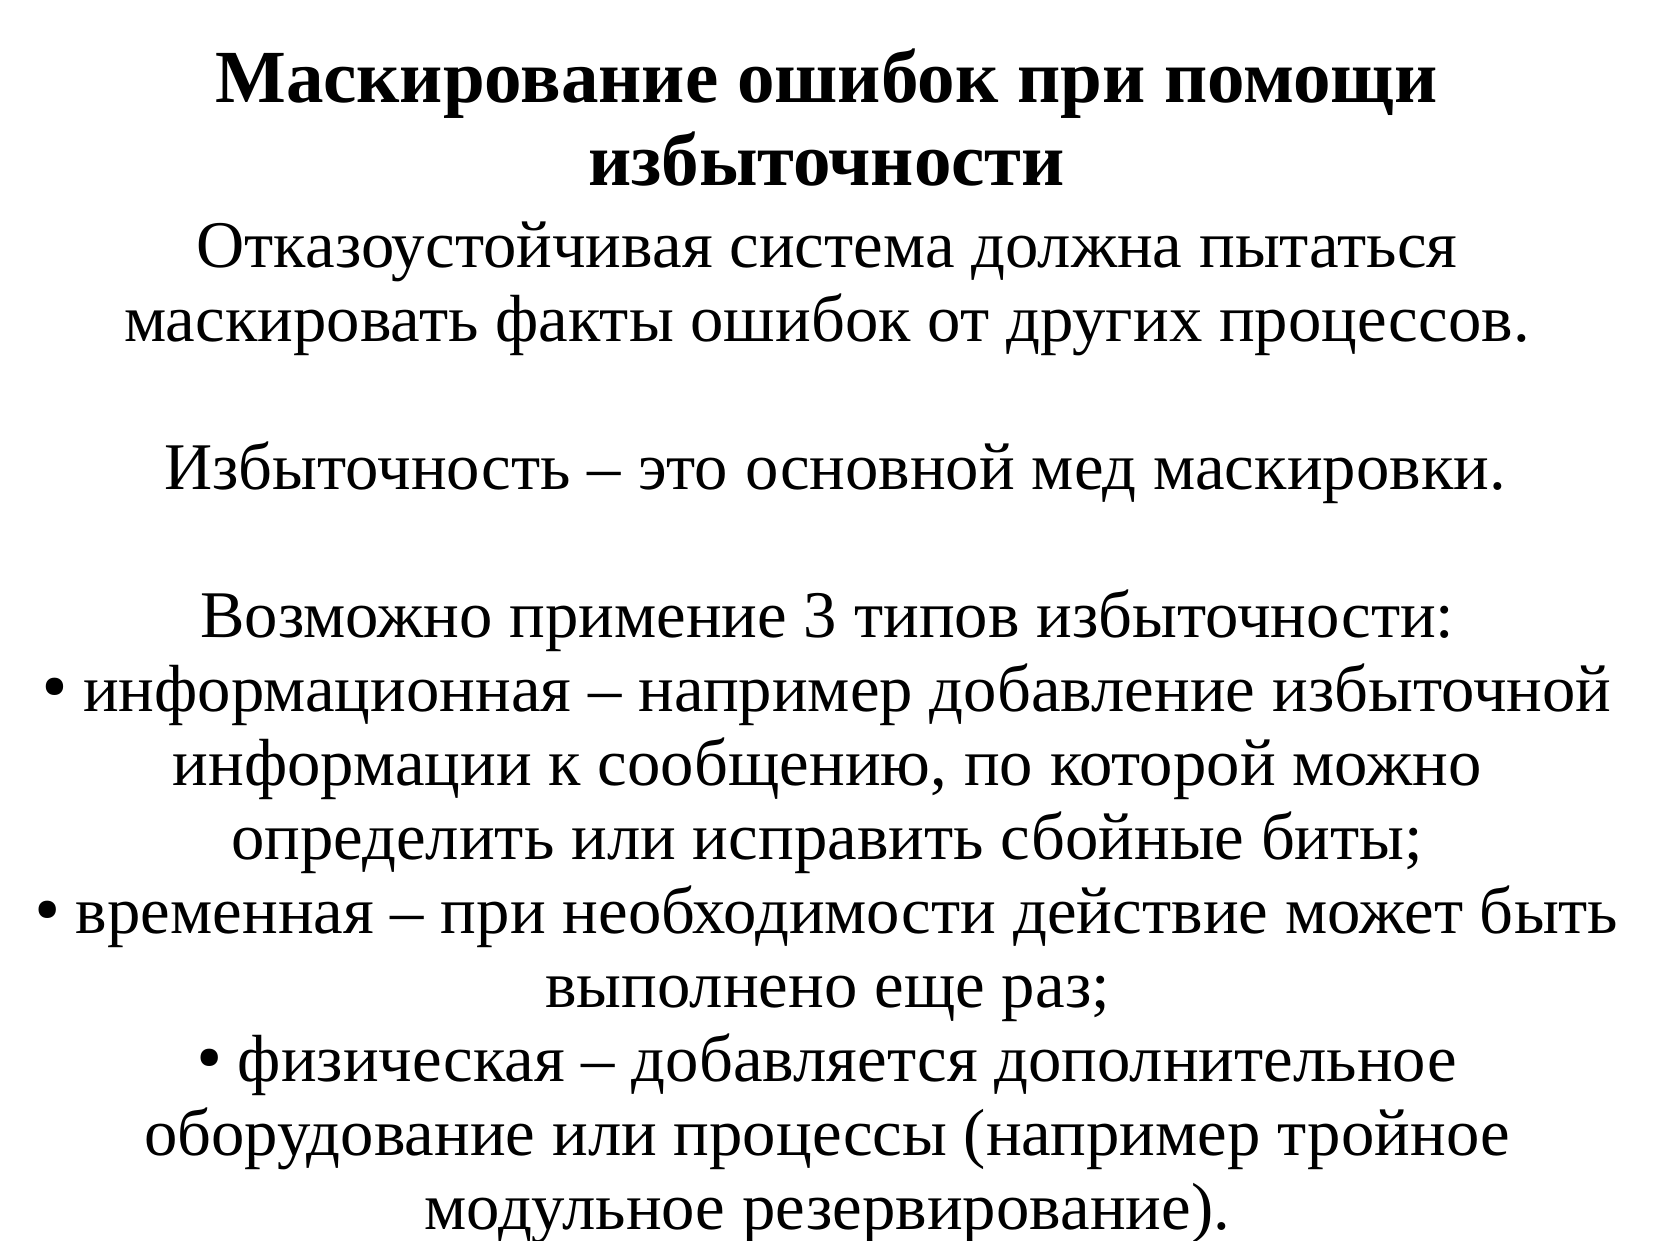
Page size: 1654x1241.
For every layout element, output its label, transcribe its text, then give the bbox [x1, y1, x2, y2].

subtitle Отказоустойчивая система должна пытаться маскировать факты ошибок от других процессов. Избыточность – это основной мед маскировки. Возможно примение 3 типов избыточности: информационная – например добавление избыточной информации к сообщению, по которой можно определить или исправить сбойные биты; временная – при необходимости действие может быть выполнено еще раз; физическая – добавляется дополнительное оборудование или процессы (например тройное модульное резервирование). [30, 207, 1626, 1241]
title Маскирование ошибок при помощи избыточности [30, 27, 1624, 207]
